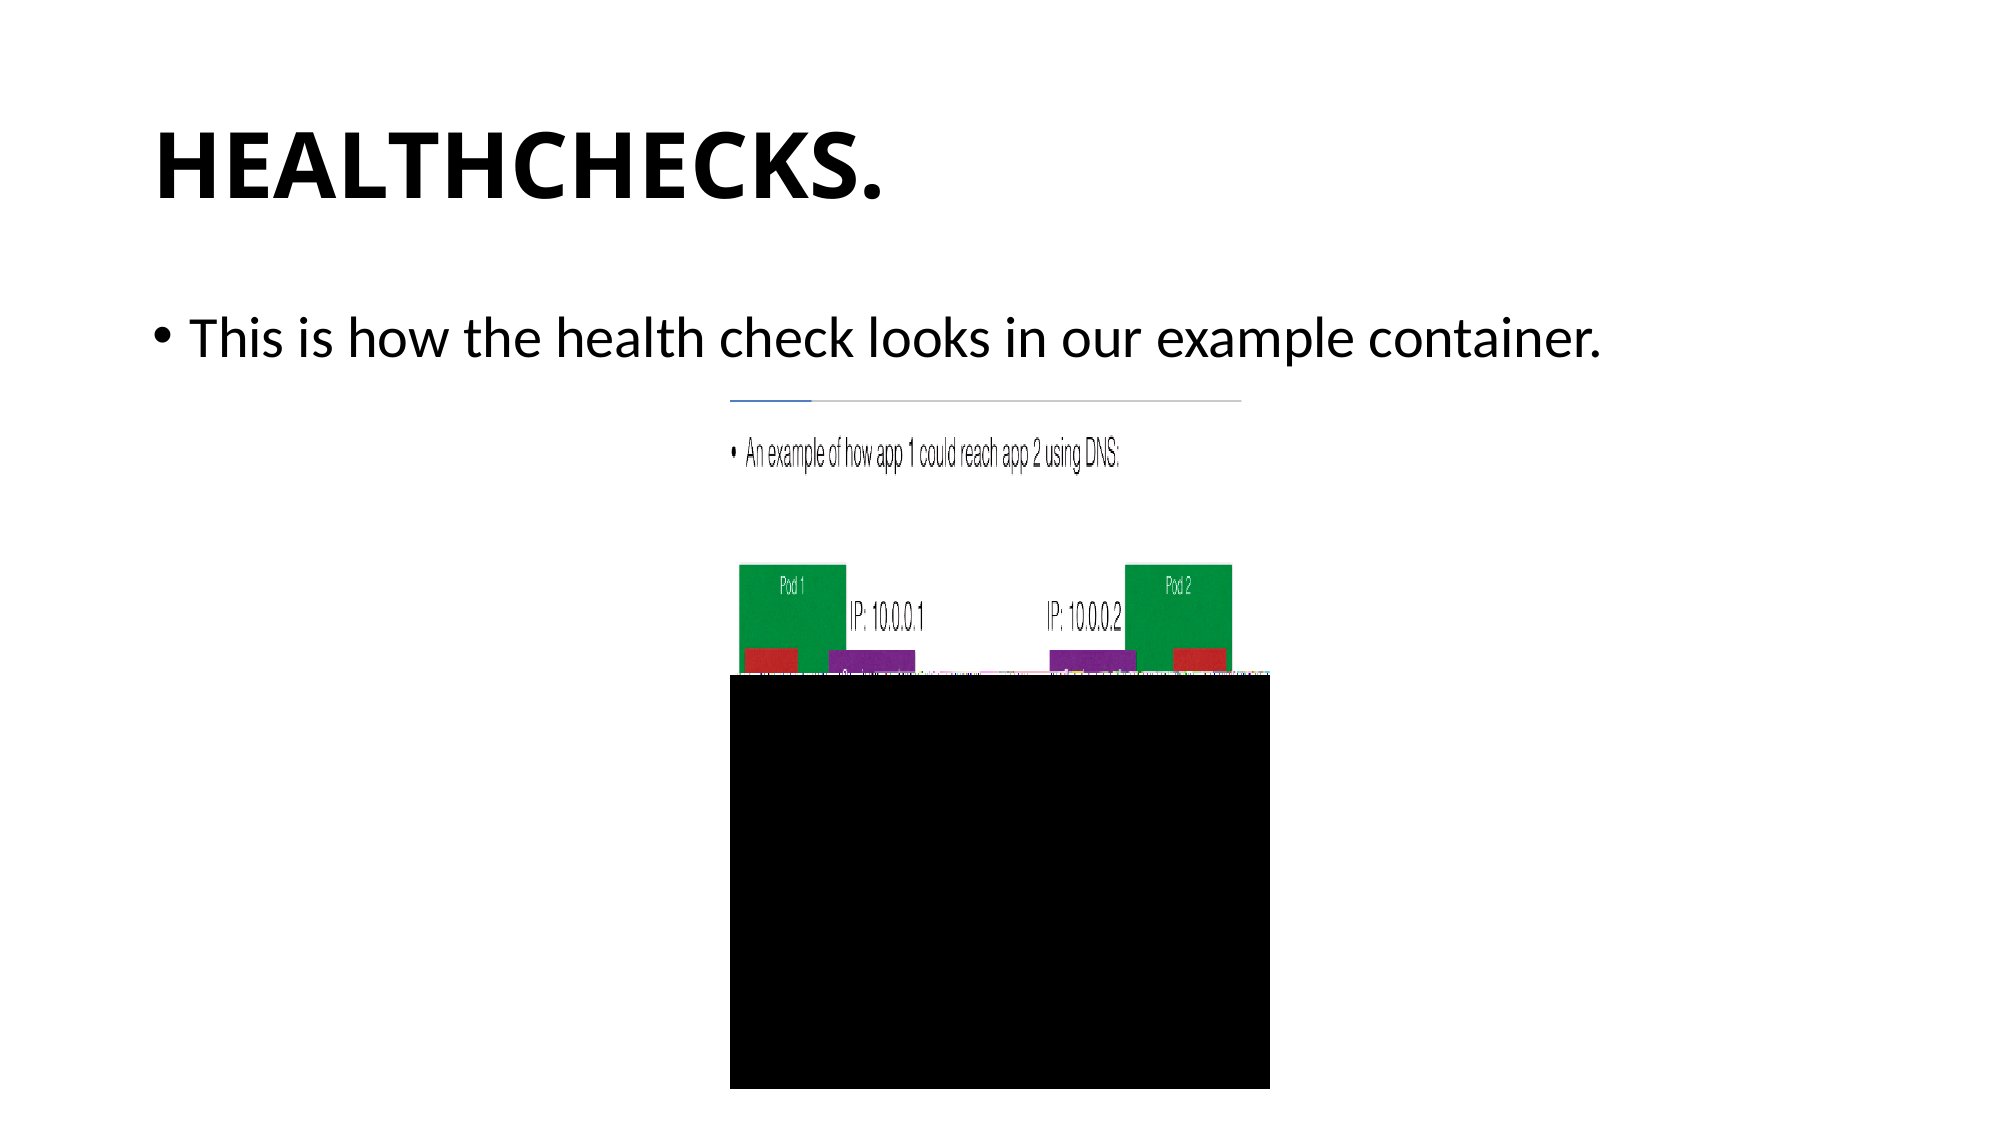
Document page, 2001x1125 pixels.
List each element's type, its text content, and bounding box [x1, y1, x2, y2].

list This is how the health check looks in our example container. [137, 299, 1863, 1014]
title HEALTHCHECKS. [137, 59, 1863, 278]
picture [730, 395, 1270, 1089]
